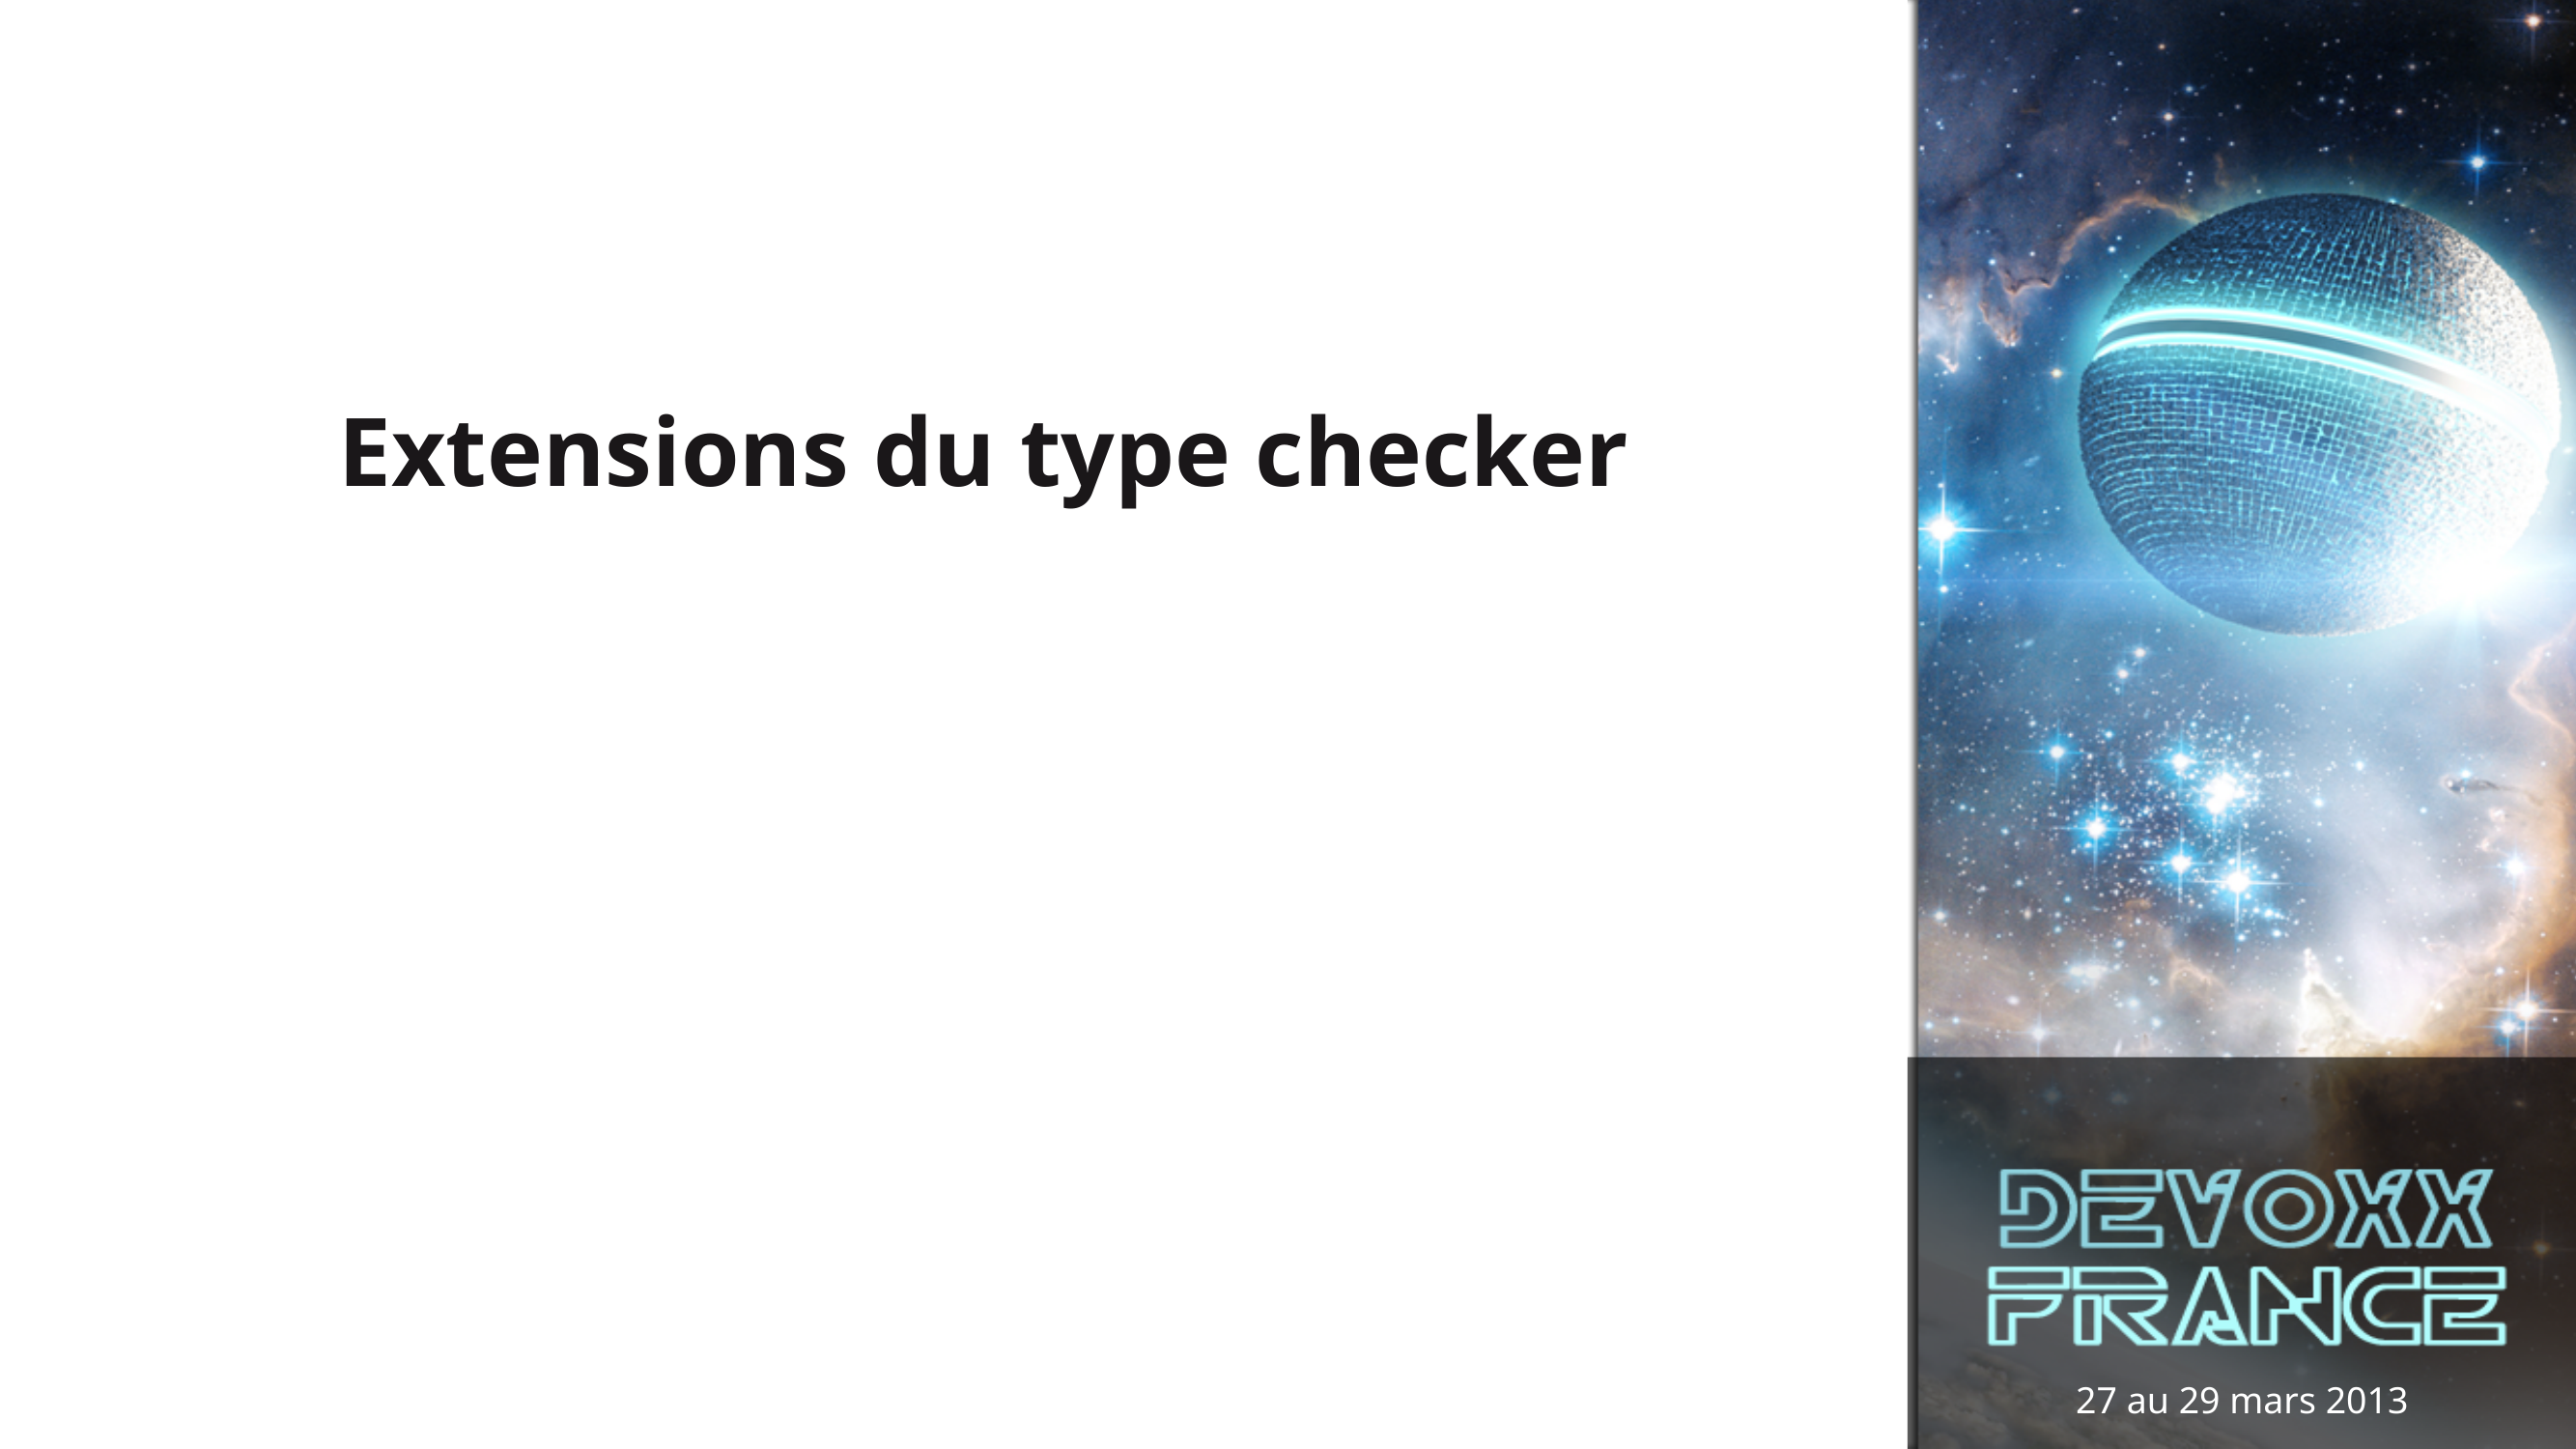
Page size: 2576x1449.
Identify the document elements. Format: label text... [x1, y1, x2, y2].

picture [1907, 0, 2576, 1449]
title Extensions du type checker [171, 23, 1798, 513]
